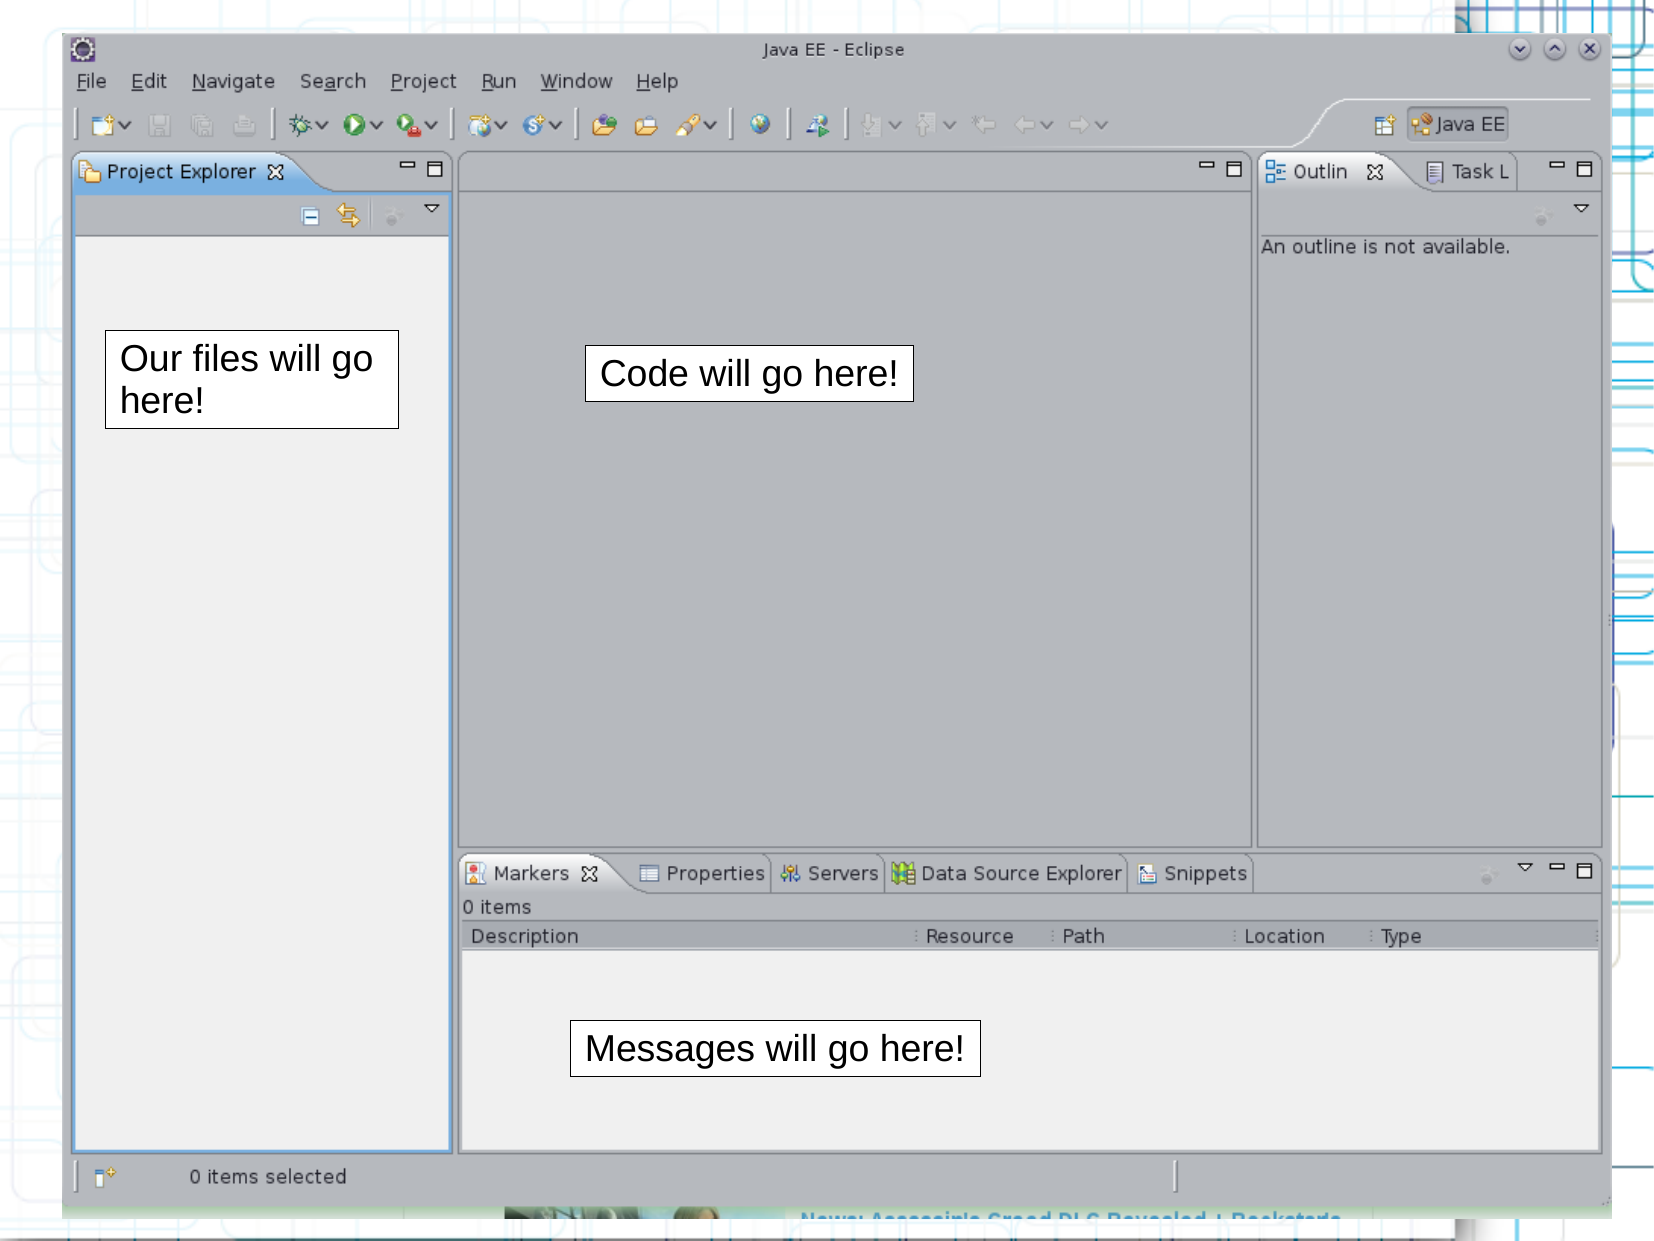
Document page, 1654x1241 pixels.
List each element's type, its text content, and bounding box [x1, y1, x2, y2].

picture [0, 0, 1654, 1241]
text_box Our files will go here! [105, 330, 399, 429]
text_box Code will go here! [585, 345, 913, 402]
text_box Messages will go here! [570, 1020, 979, 1077]
